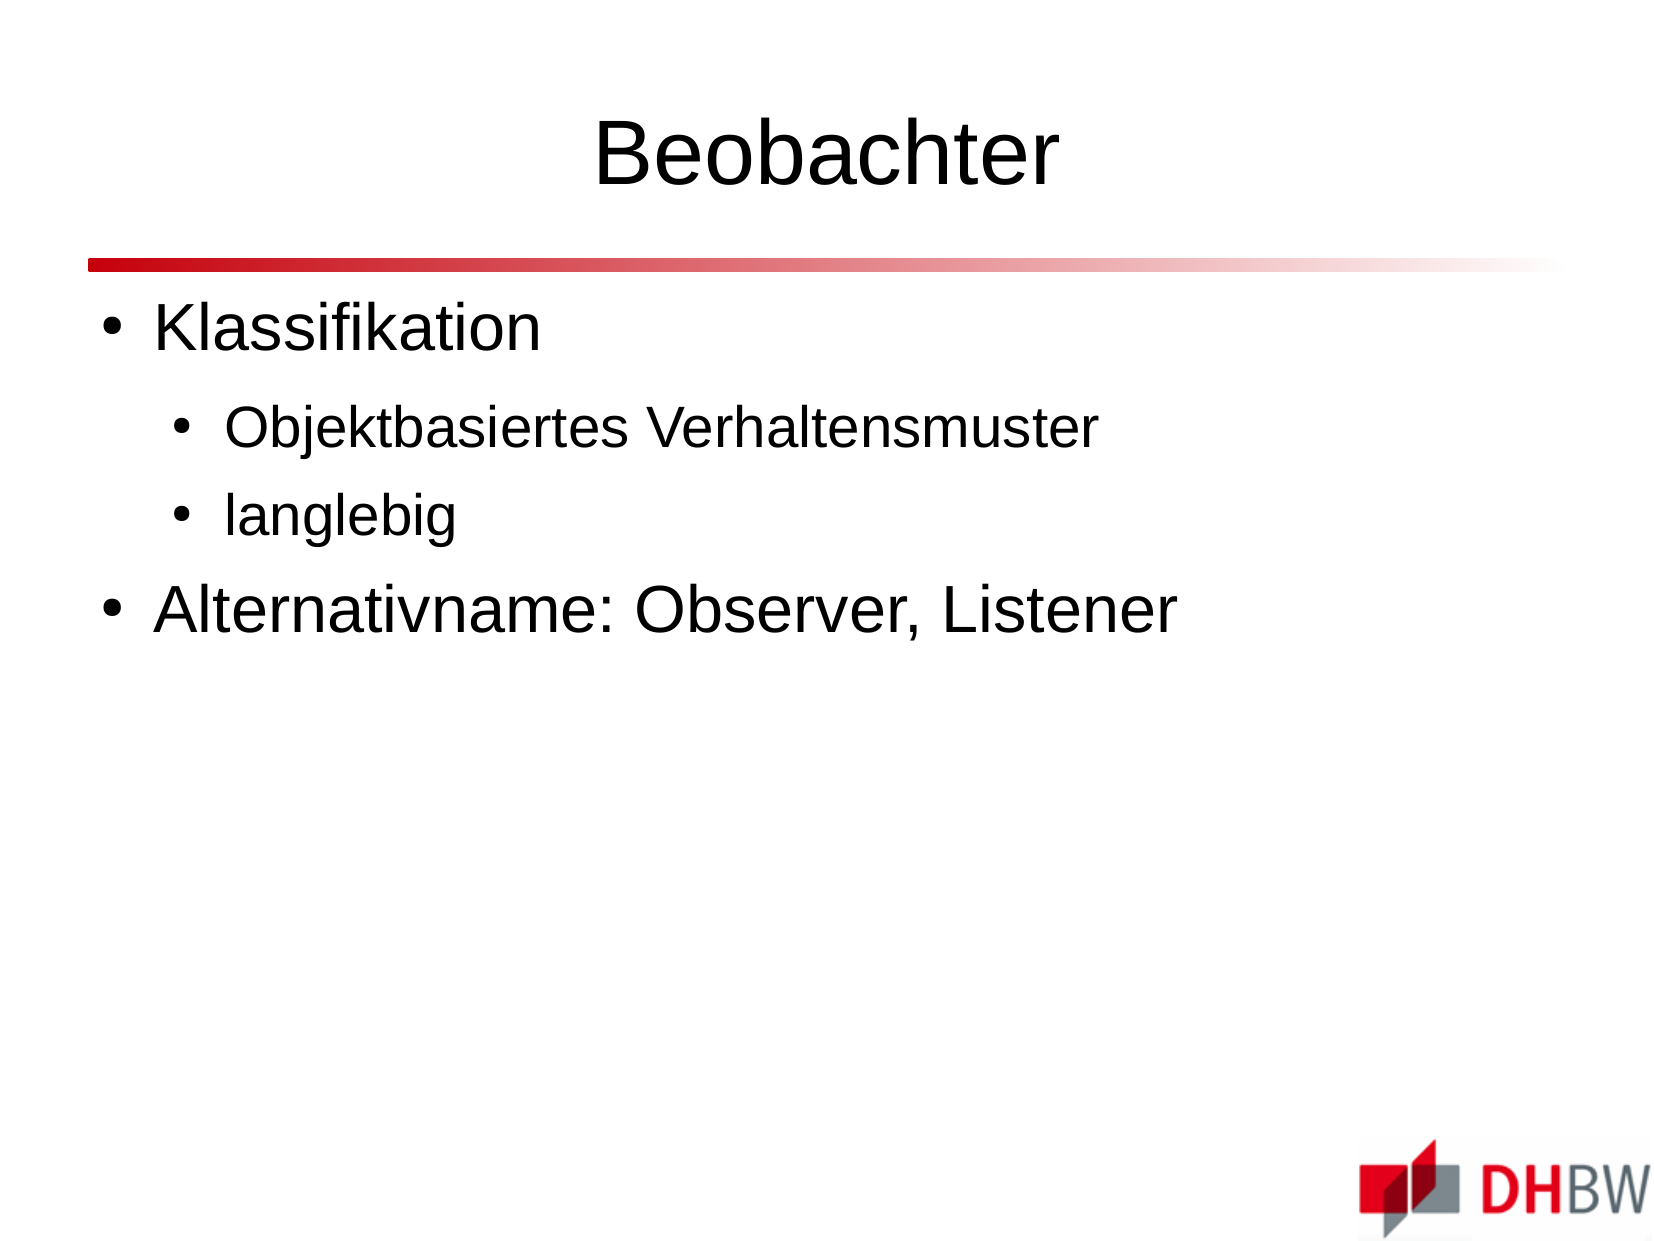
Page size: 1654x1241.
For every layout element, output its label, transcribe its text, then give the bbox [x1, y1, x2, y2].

list Klassifikation Objektbasiertes Verhaltensmuster langlebig Alternativname: Observer, Listener [82, 290, 1571, 1094]
title Beobachter [82, 49, 1571, 257]
picture [1358, 1137, 1652, 1241]
